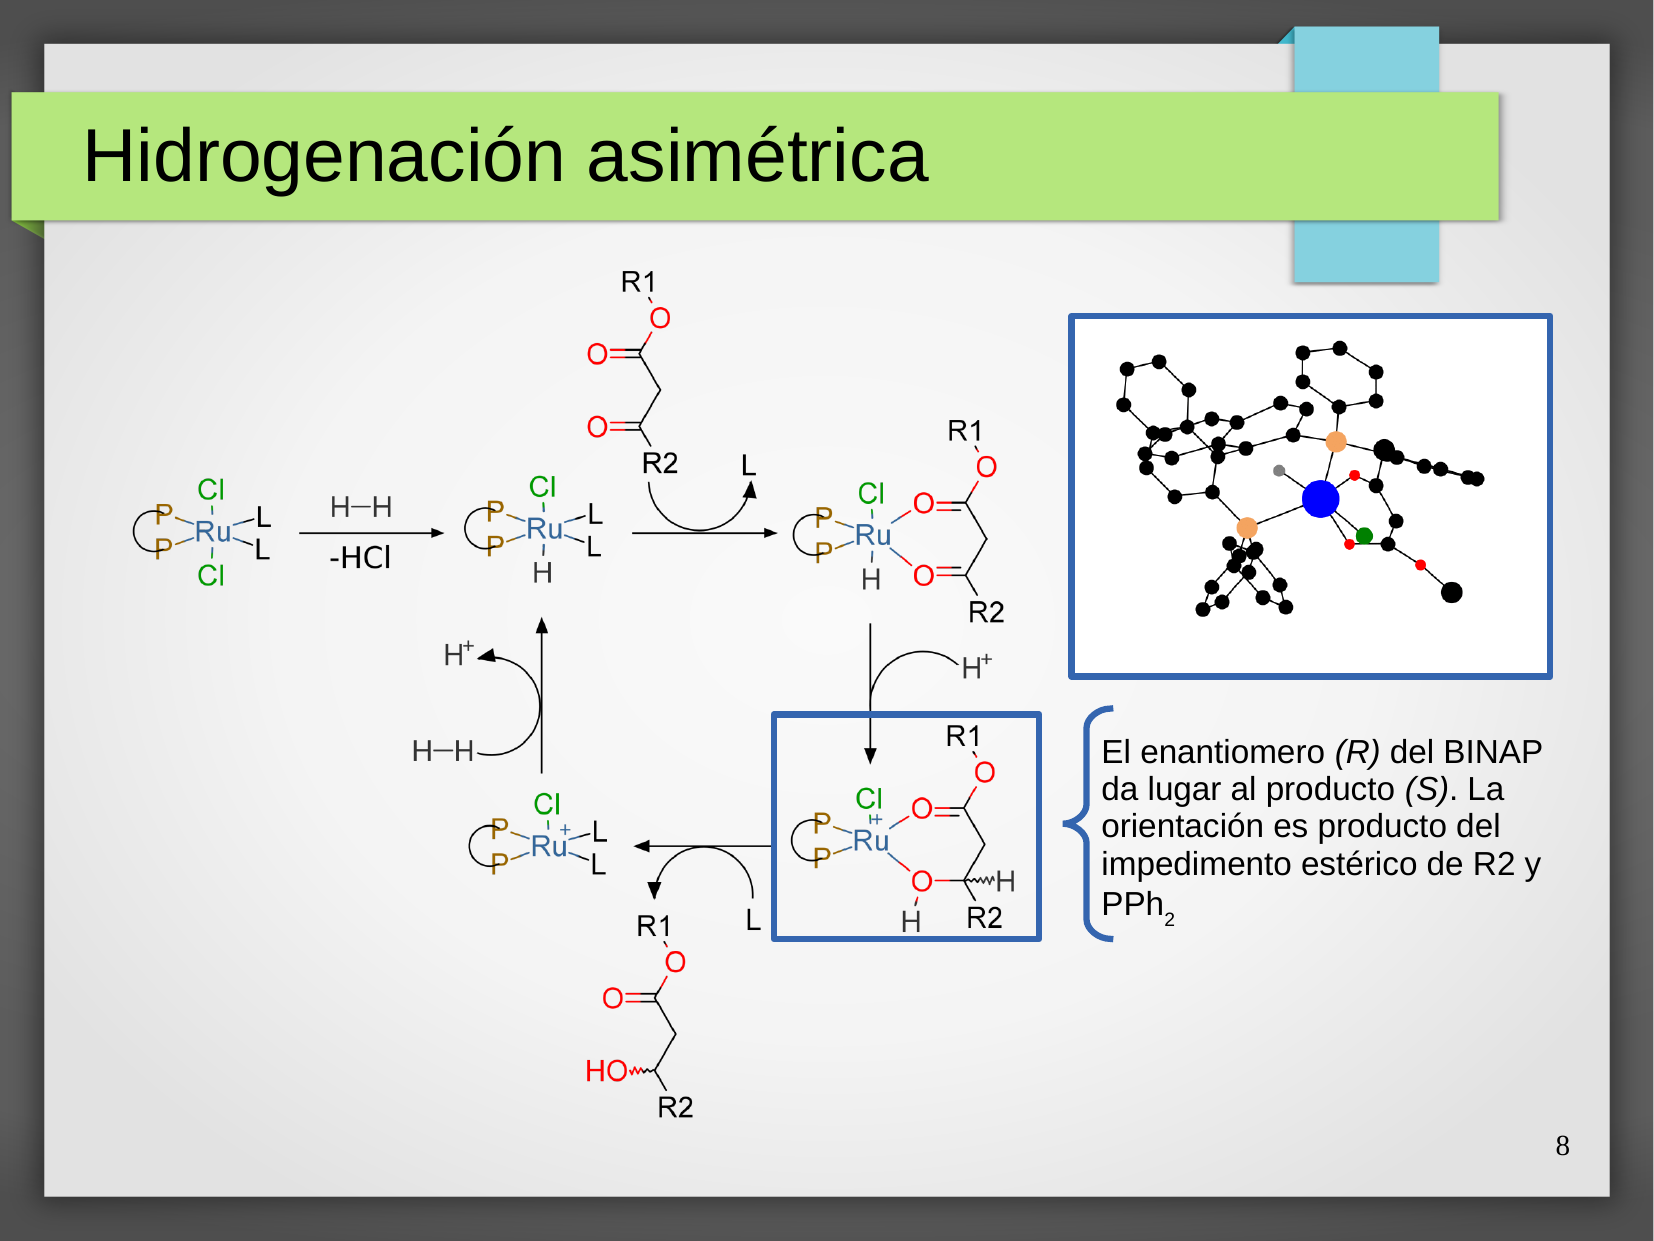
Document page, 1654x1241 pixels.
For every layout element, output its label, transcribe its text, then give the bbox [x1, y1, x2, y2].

text_box El enantiomero (R) del BINAP da lugar al producto (S). La orientación es producto del impedimento estérico de R2 y PPh2 [1086, 724, 1560, 933]
text_box <number> [1185, 1129, 1571, 1215]
picture [0, 0, 1654, 1241]
text_box Hidrogenación asimétrica [82, 94, 1264, 213]
